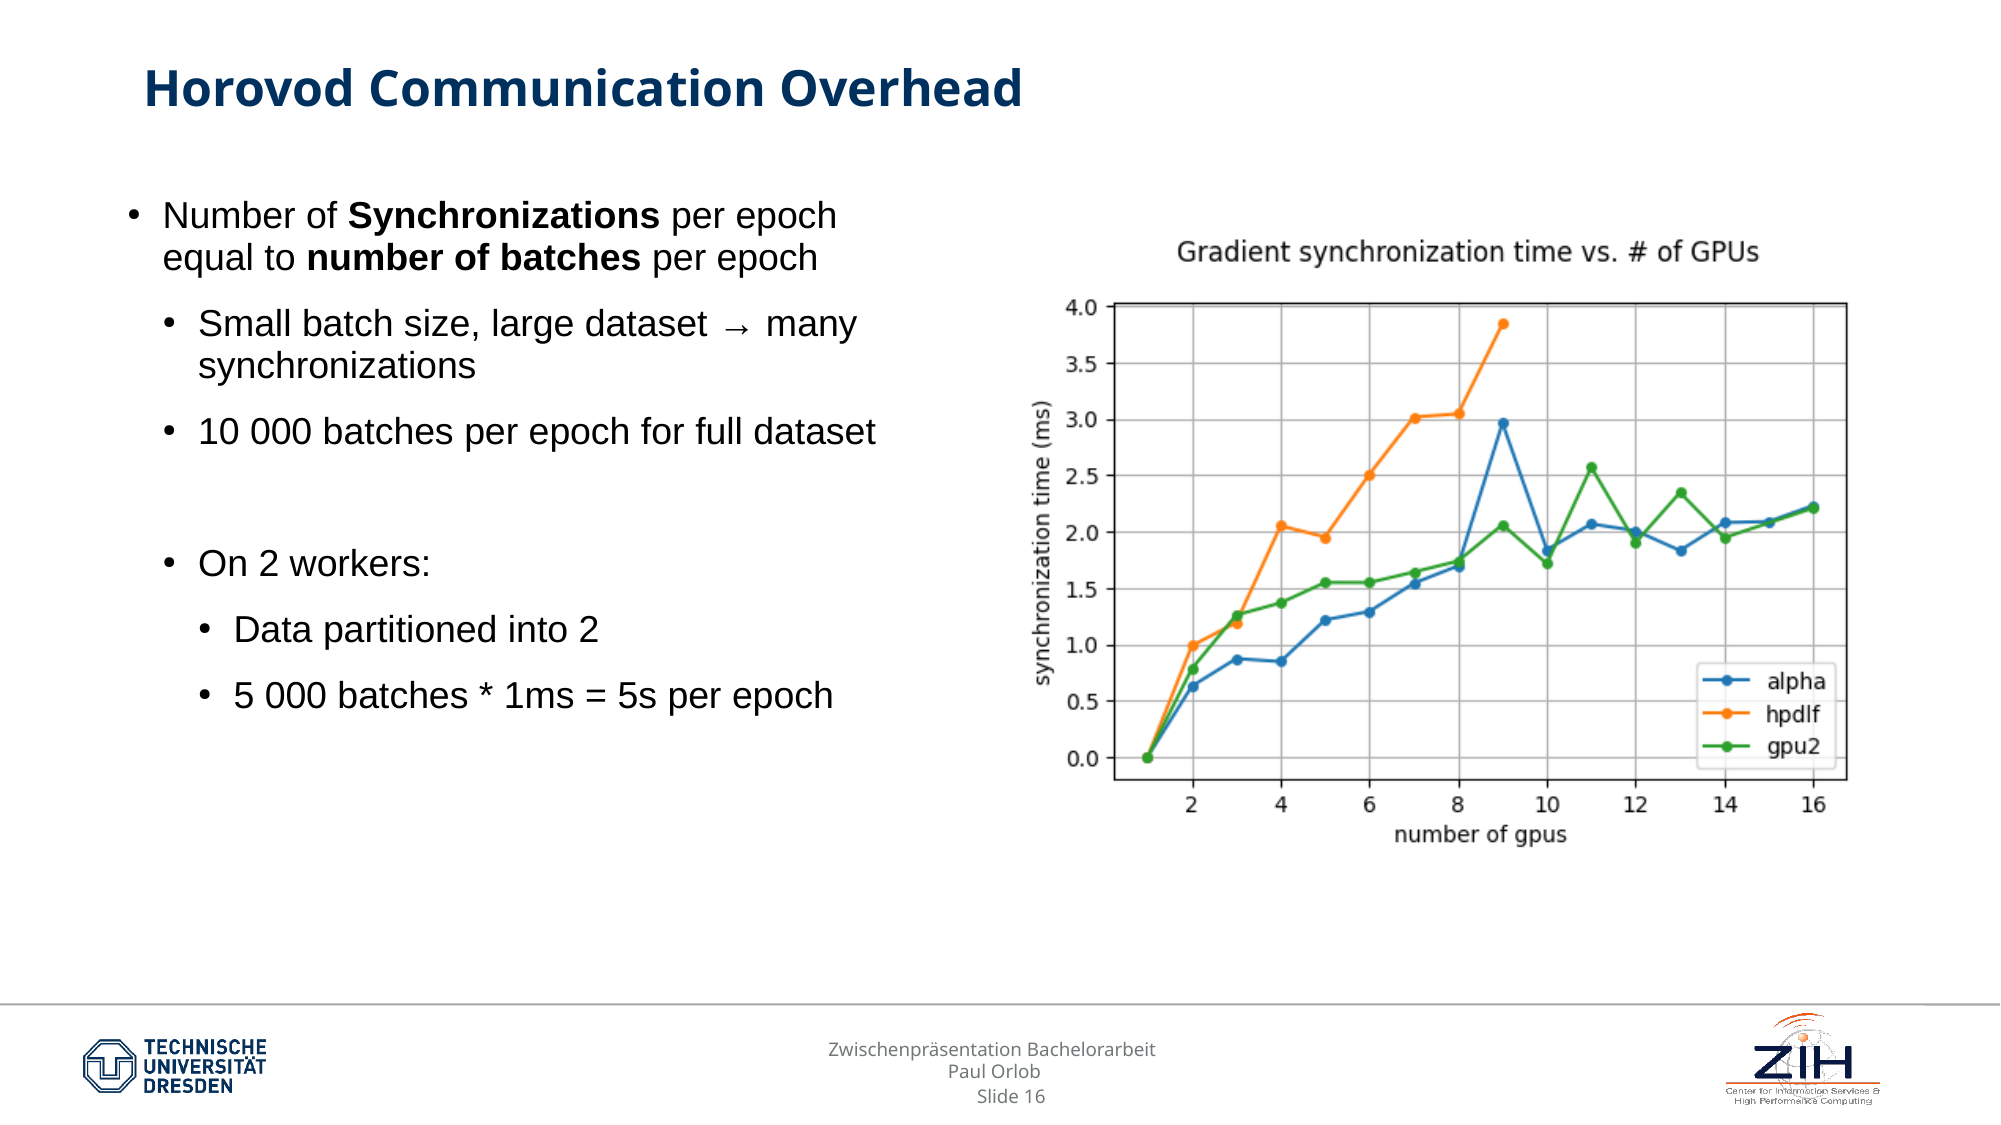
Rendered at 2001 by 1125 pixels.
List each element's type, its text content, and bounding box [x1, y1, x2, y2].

picture [83, 1039, 266, 1093]
text_box Number of Synchronizations per epoch equal to number of batches per epoch Small batch size, large dataset → many synchronizations 10 000 batches per epoch for full dataset On 2 workers: Data partitioned into 2 5 000 batches * 1ms = 5s per epoch [112, 187, 938, 725]
title Horovod Communication Overhead [143, 56, 1880, 169]
picture [1726, 1013, 1880, 1105]
picture [1018, 224, 1862, 863]
